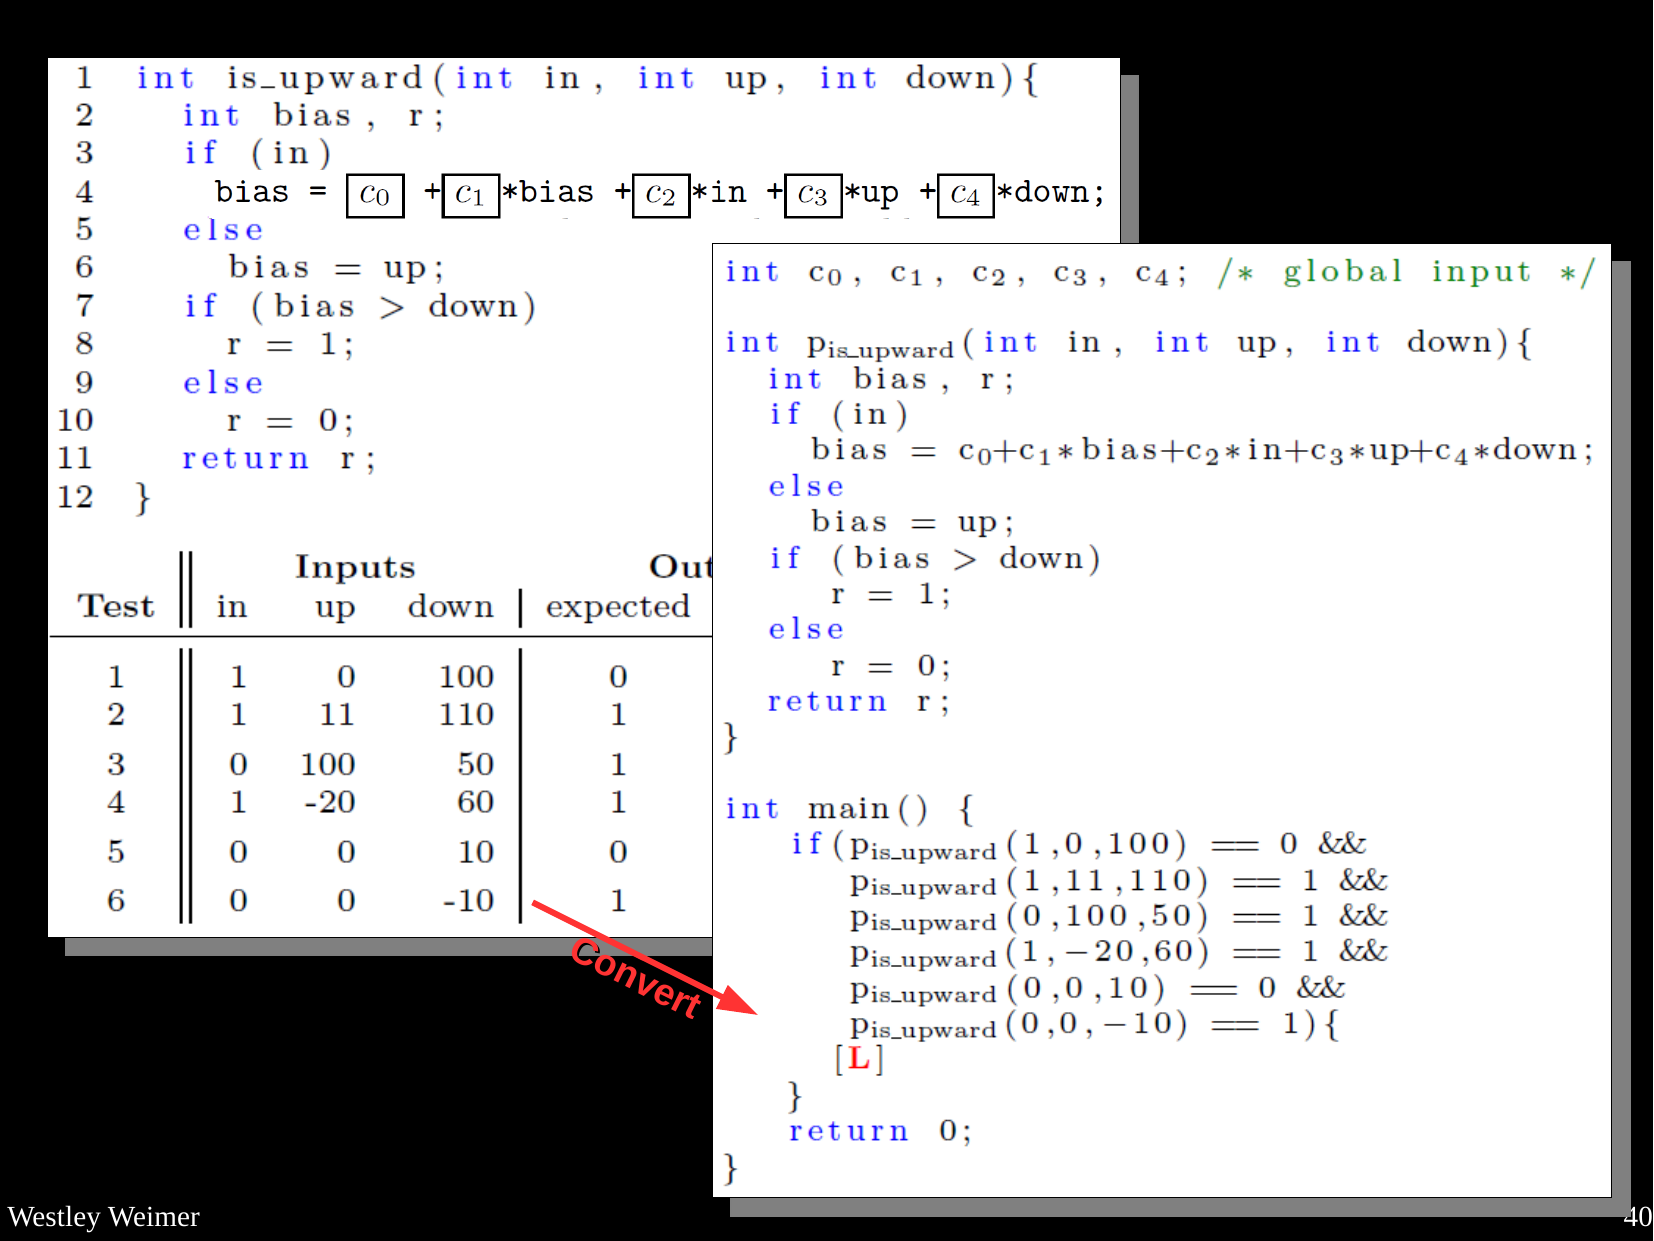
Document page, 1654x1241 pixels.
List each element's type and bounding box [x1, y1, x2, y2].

picture [47, 57, 1612, 1198]
